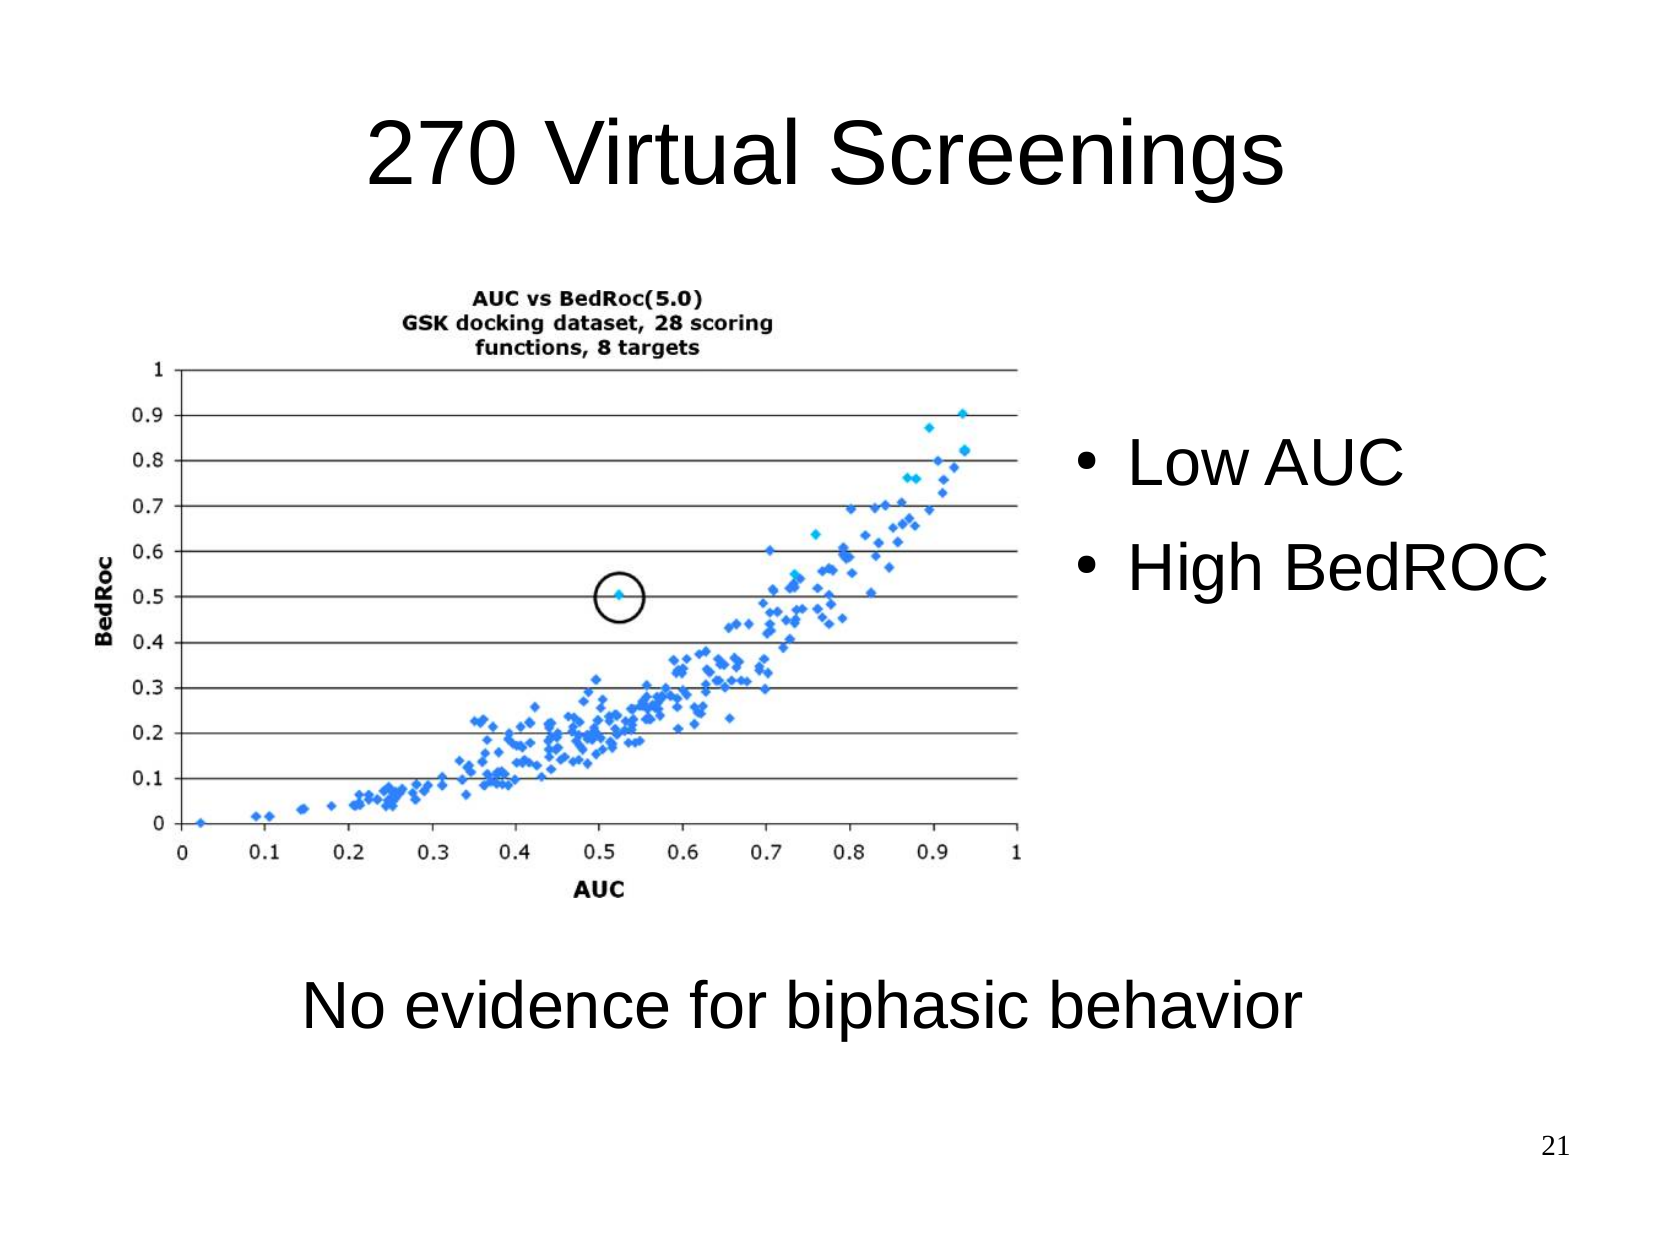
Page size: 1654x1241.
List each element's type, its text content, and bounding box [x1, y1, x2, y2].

title 270 Virtual Screenings [82, 49, 1571, 257]
list No evidence for biphasic behavior [59, 968, 1548, 1059]
picture [94, 290, 1021, 898]
list Low AUC High BedROC [1057, 425, 1654, 626]
